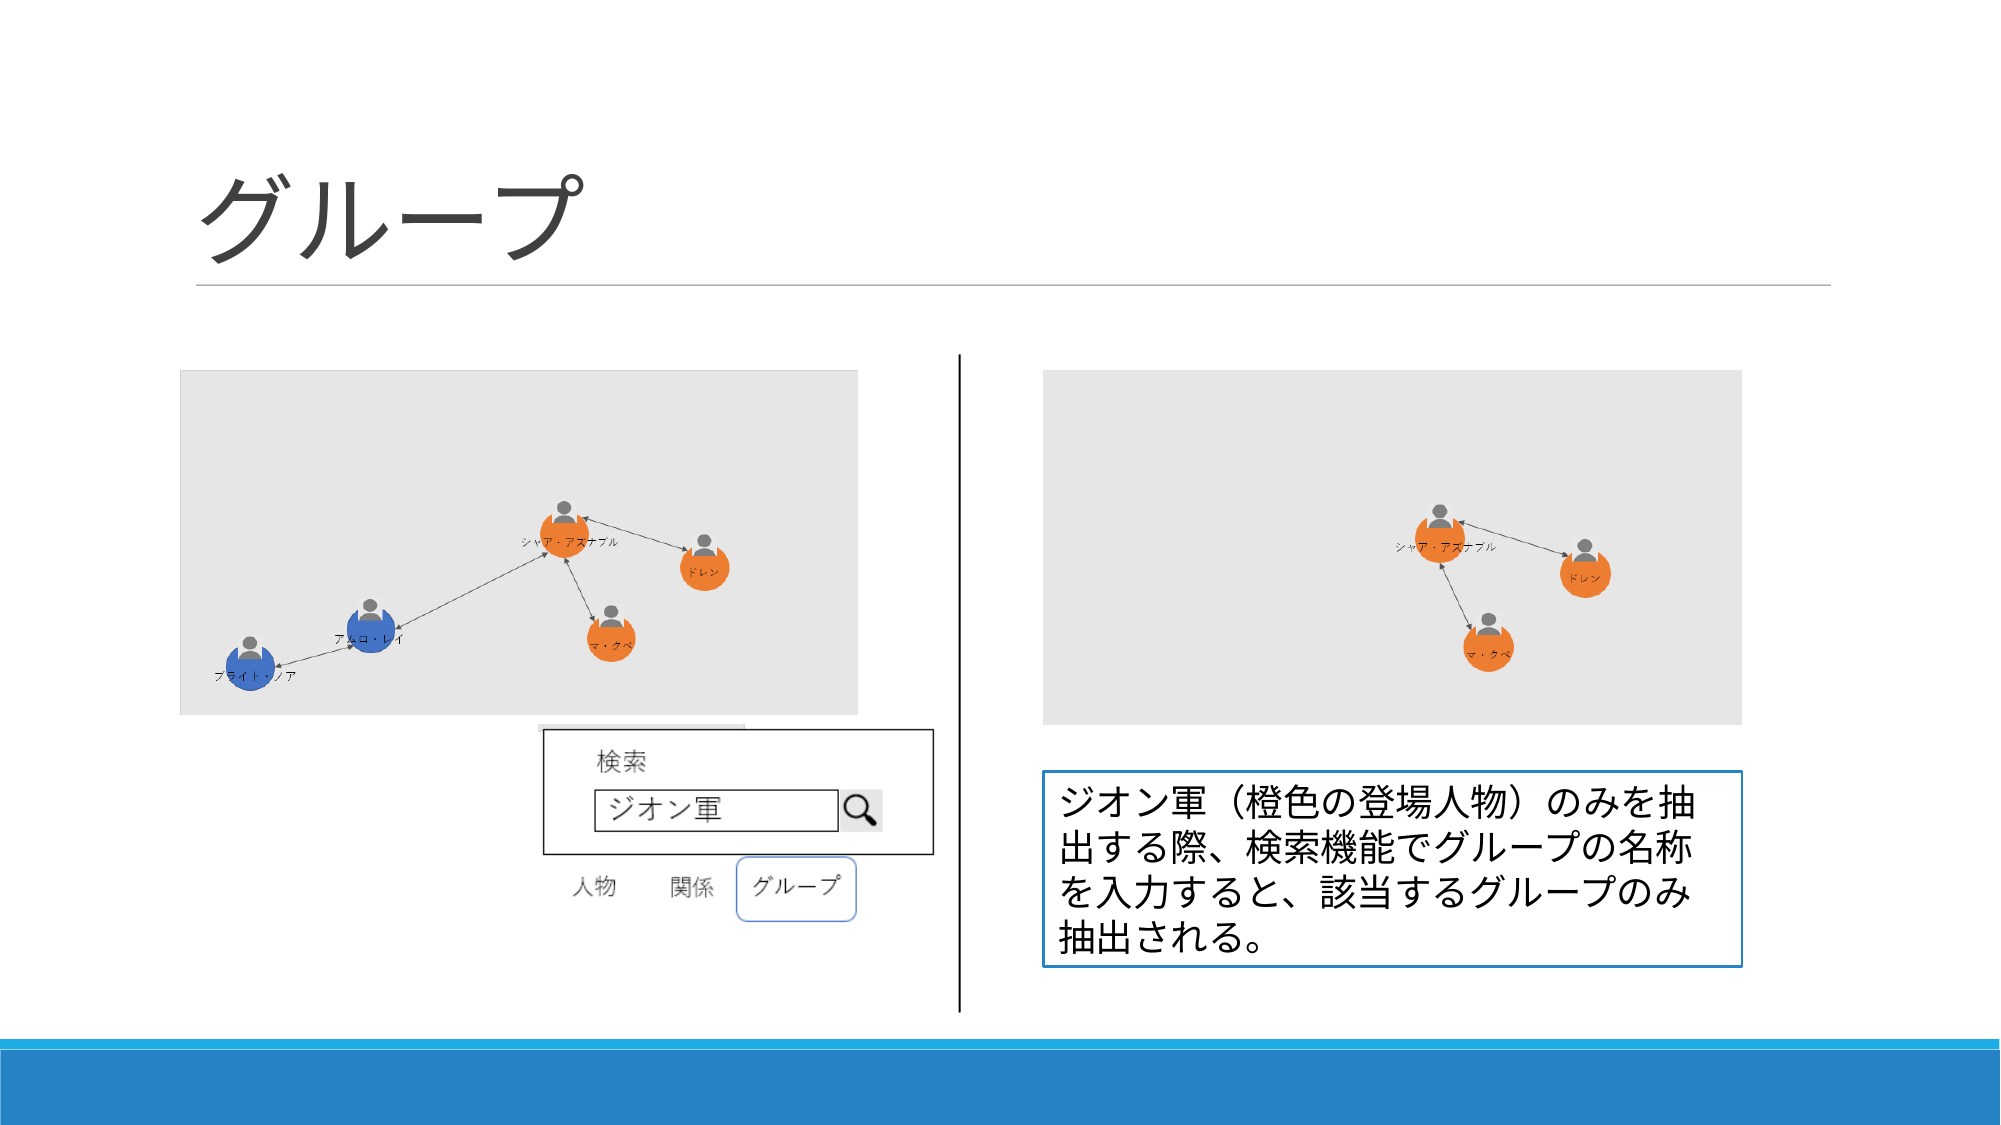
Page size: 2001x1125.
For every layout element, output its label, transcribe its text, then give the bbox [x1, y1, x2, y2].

picture [538, 724, 938, 926]
text_box ジオン軍（橙色の登場人物）のみを抽出する際、検索機能でグループの名称を入力すると、該当するグループのみ抽出される。 [1043, 771, 1742, 967]
picture [1043, 370, 1742, 725]
title グループ [180, 47, 1830, 285]
picture [180, 370, 858, 715]
